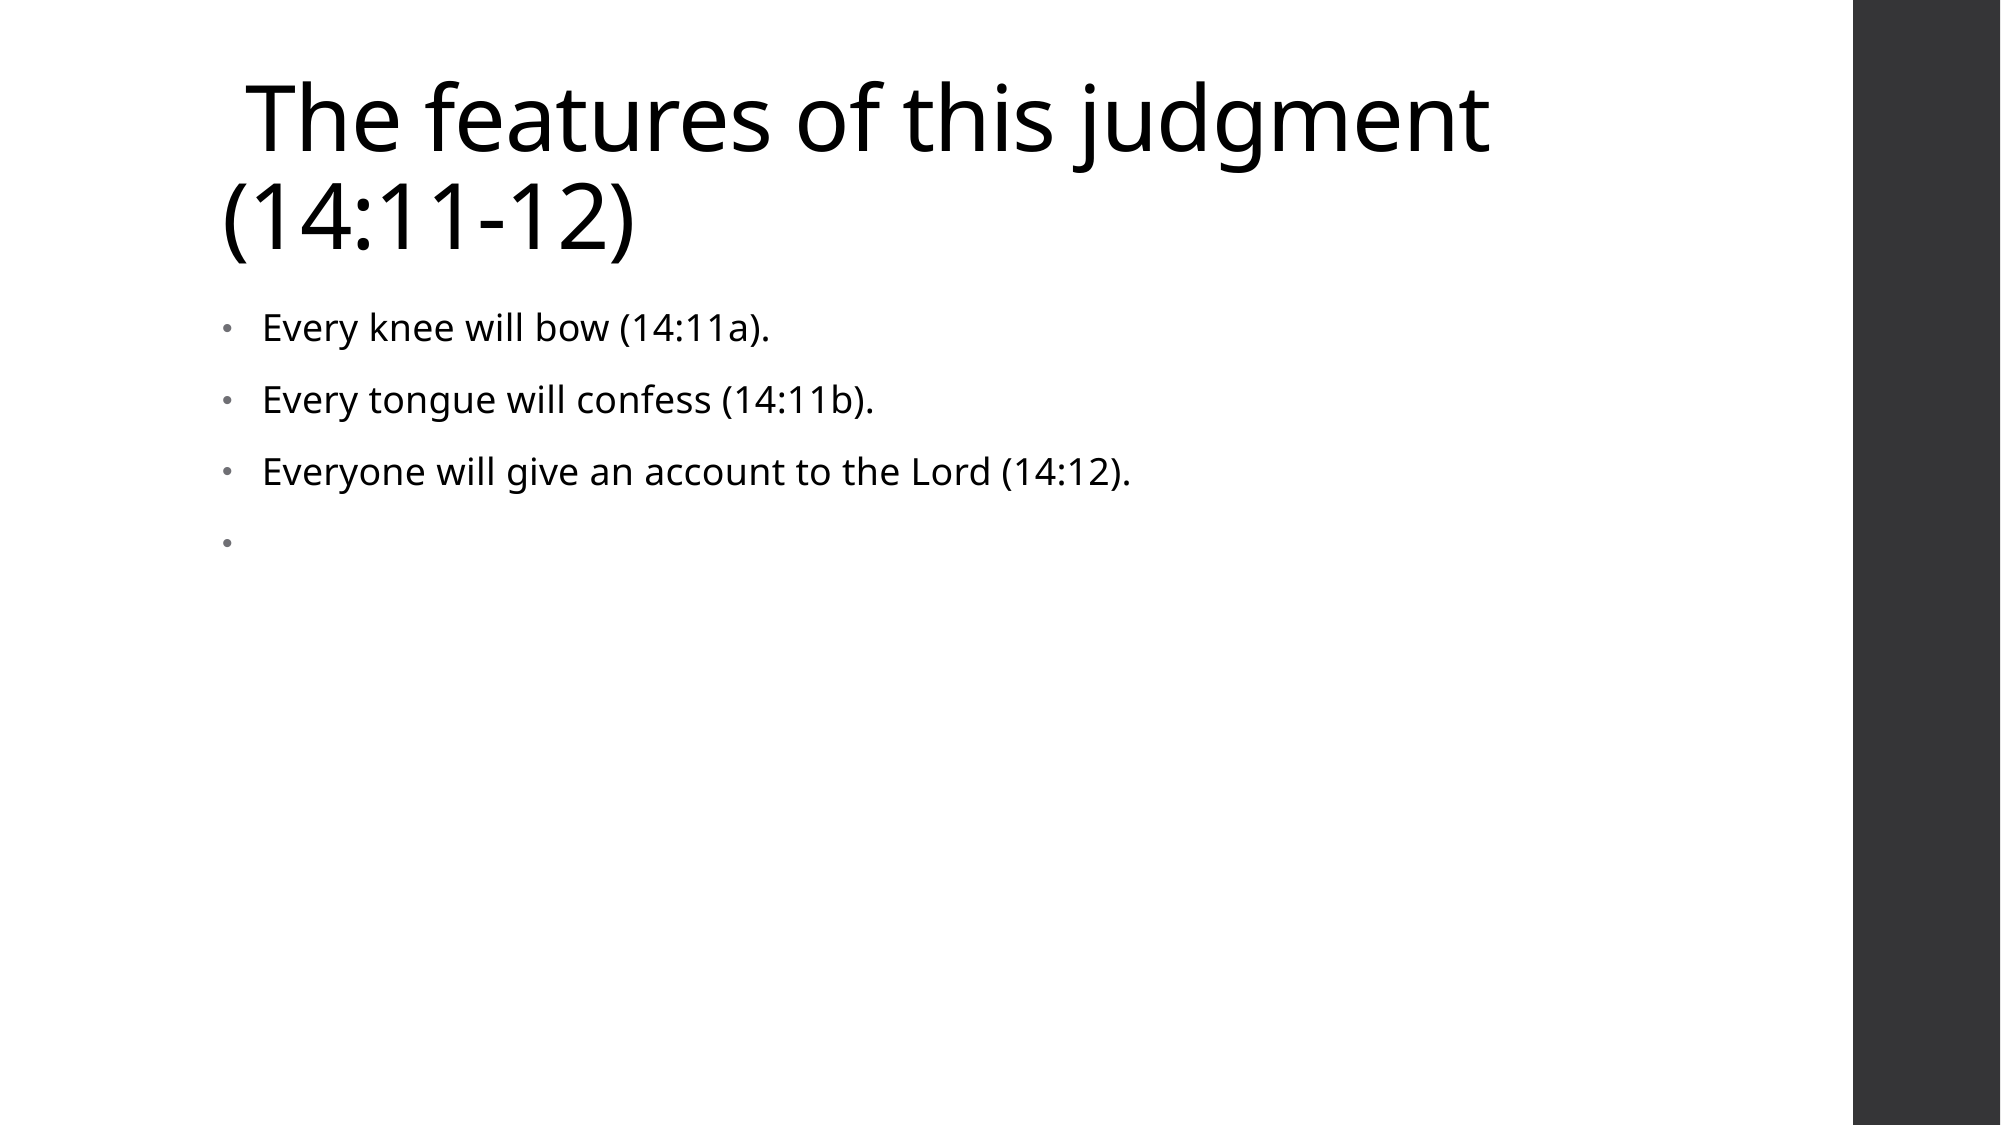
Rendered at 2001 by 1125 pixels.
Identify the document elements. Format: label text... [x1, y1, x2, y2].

title The features of this judgment (14:11-12) [206, 60, 1797, 278]
list Every knee will bow (14:11a). Every tongue will confess (14:11b). Everyone will give an account to the Lord (14:12). [206, 299, 1617, 1014]
